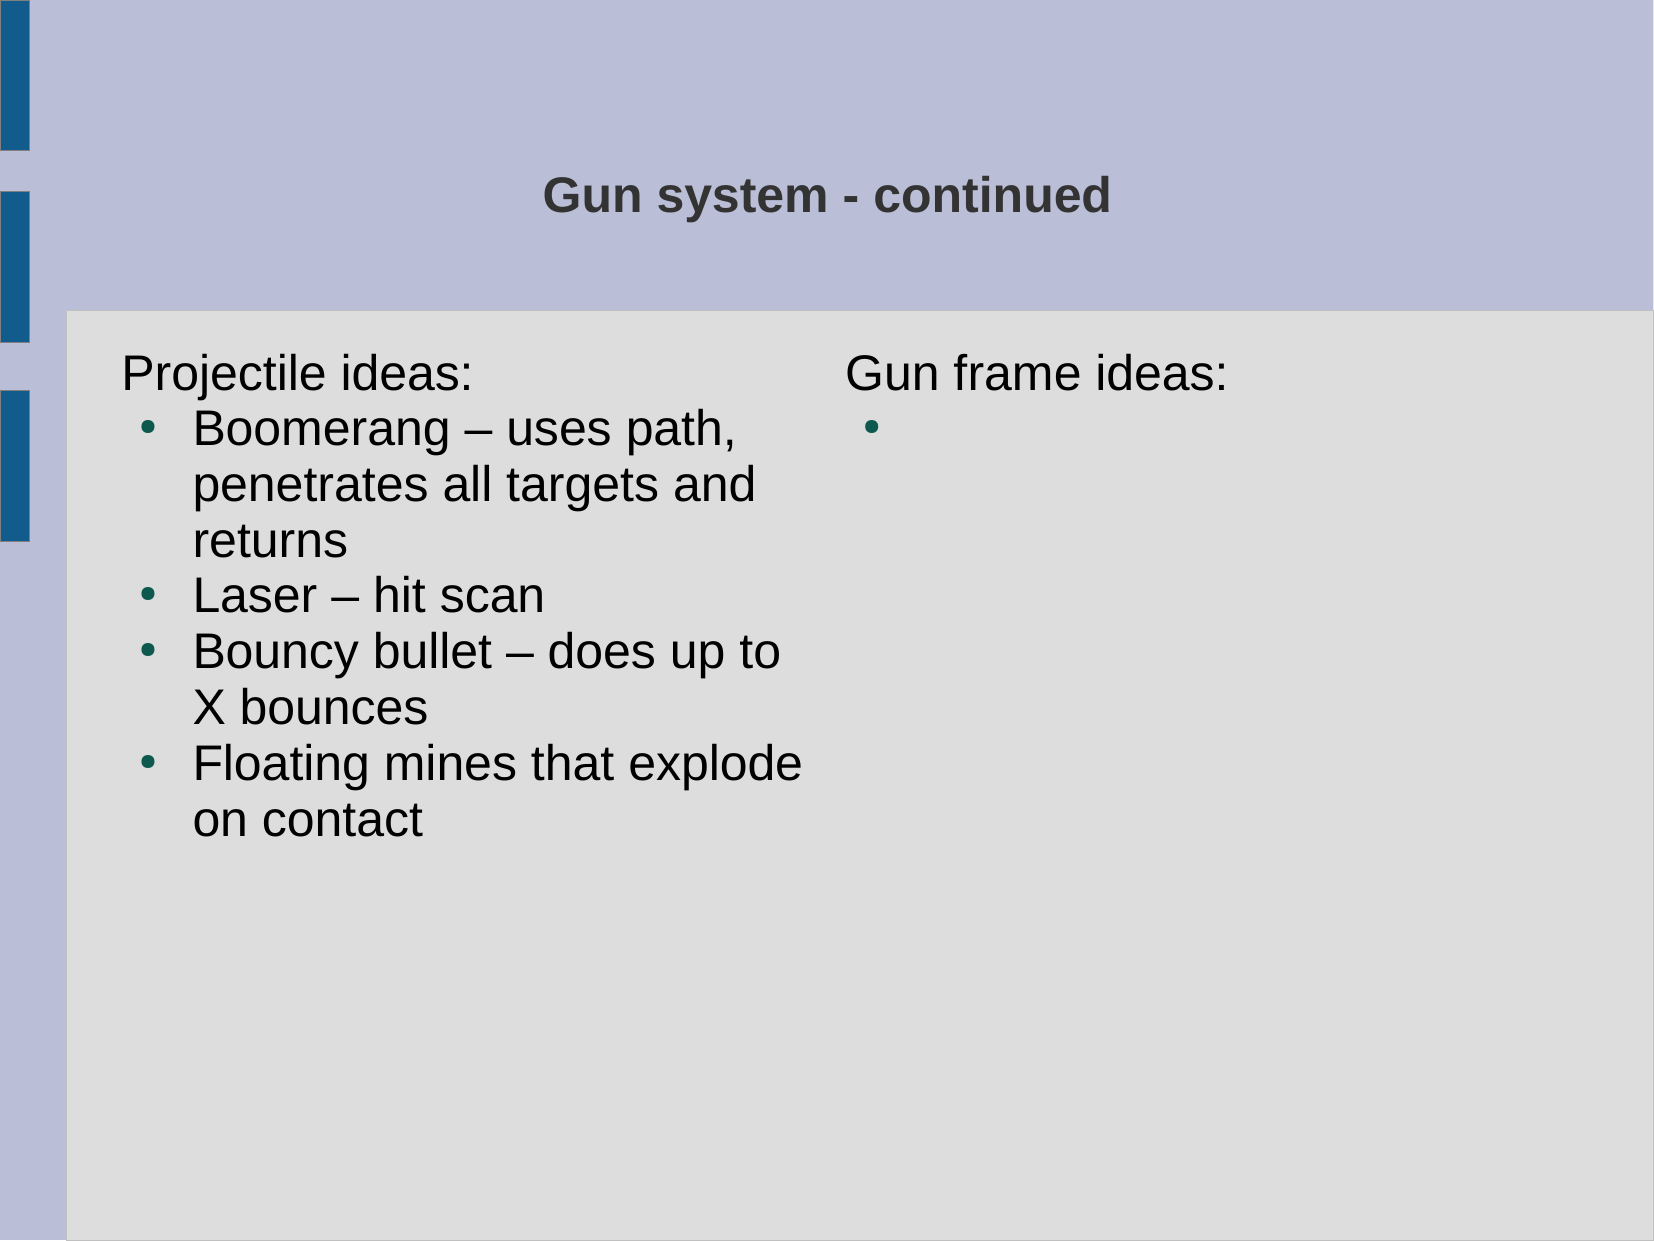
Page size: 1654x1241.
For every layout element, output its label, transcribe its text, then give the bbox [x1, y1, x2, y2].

list Projectile ideas: Boomerang – uses path, penetrates all targets and returns Laser – hit scan Bouncy bullet – does up to X bounces Floating mines that explode on contact [121, 344, 811, 1065]
list Gun frame ideas: [845, 344, 1535, 1065]
title Gun system - continued [121, 91, 1534, 299]
